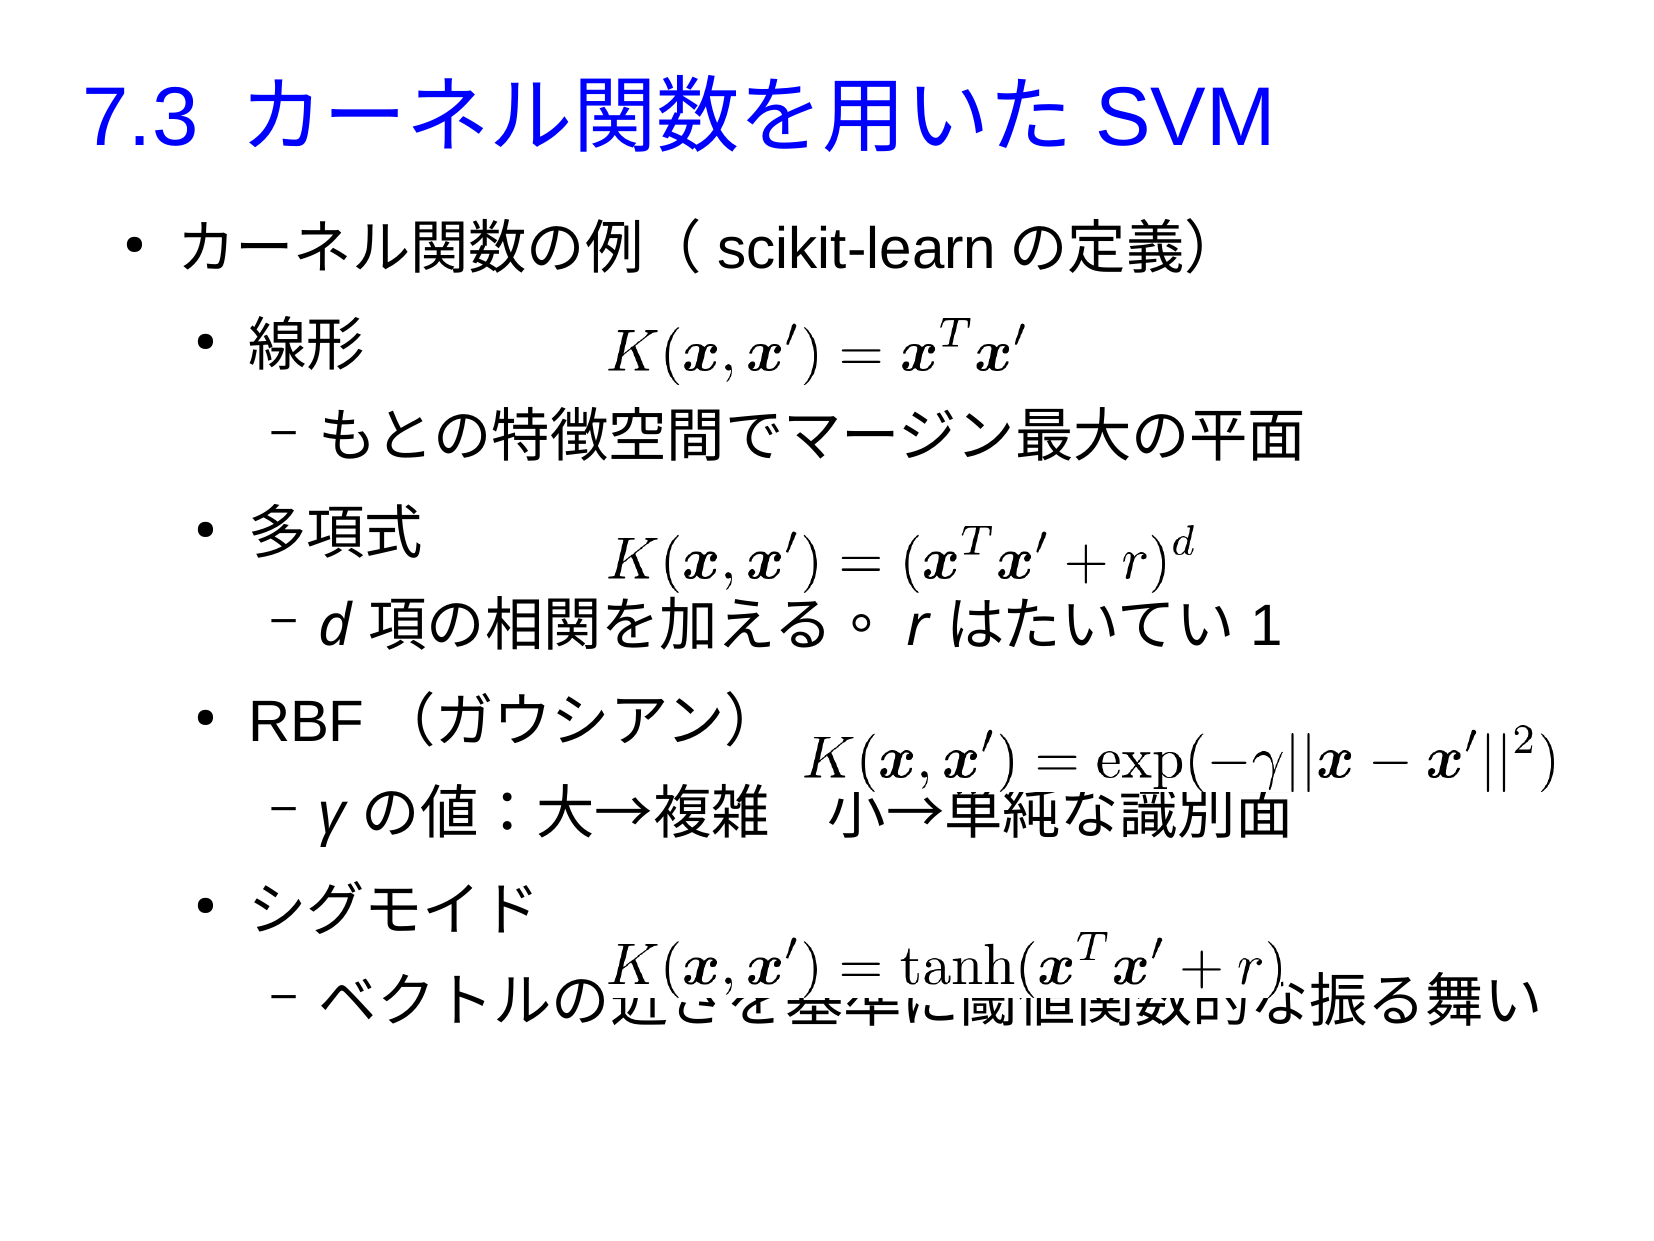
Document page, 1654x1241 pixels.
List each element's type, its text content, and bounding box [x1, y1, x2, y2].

picture [608, 525, 1194, 593]
picture [608, 318, 1025, 385]
title 7.3 カーネル関数を用いたSVM [82, 49, 1571, 178]
picture [804, 725, 1554, 792]
list カーネル関数の例（scikit-learnの定義） 線形 もとの特徴空間でマージン最大の平面 多項式 d項の相関を加える。rはたいてい1 RBF（ガウシアン） γの値：大→複雑 小→単純な識別面 シグモイド ベクトルの近さを基準に閾値関数的な振る舞い [106, 206, 1595, 1113]
picture [608, 932, 1281, 999]
